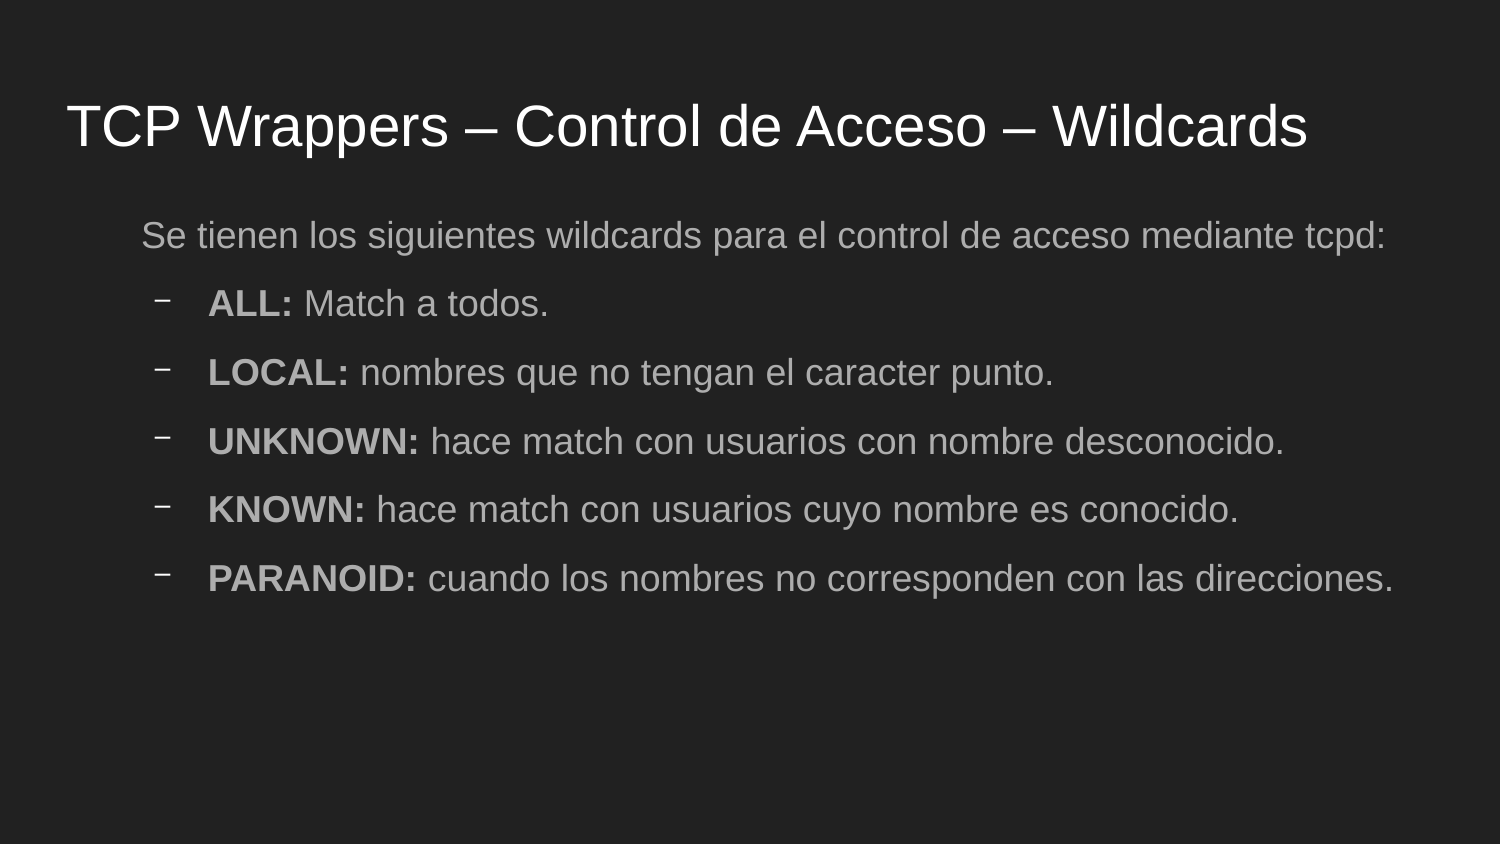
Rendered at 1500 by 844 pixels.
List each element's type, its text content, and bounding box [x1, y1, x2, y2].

title TCP Wrappers – Control de Acceso – Wildcards [51, 72, 1449, 167]
list Se tienen los siguientes wildcards para el control de acceso mediante tcpd: ALL: Match a todos. LOCAL: nombres que no tengan el caracter punto. UNKNOWN: hace match con usuarios con nombre desconocido. KNOWN: hace match con usuarios cuyo nombre es conocido. PARANOID: cuando los nombres no corresponden con las direcciones. [51, 189, 1456, 750]
